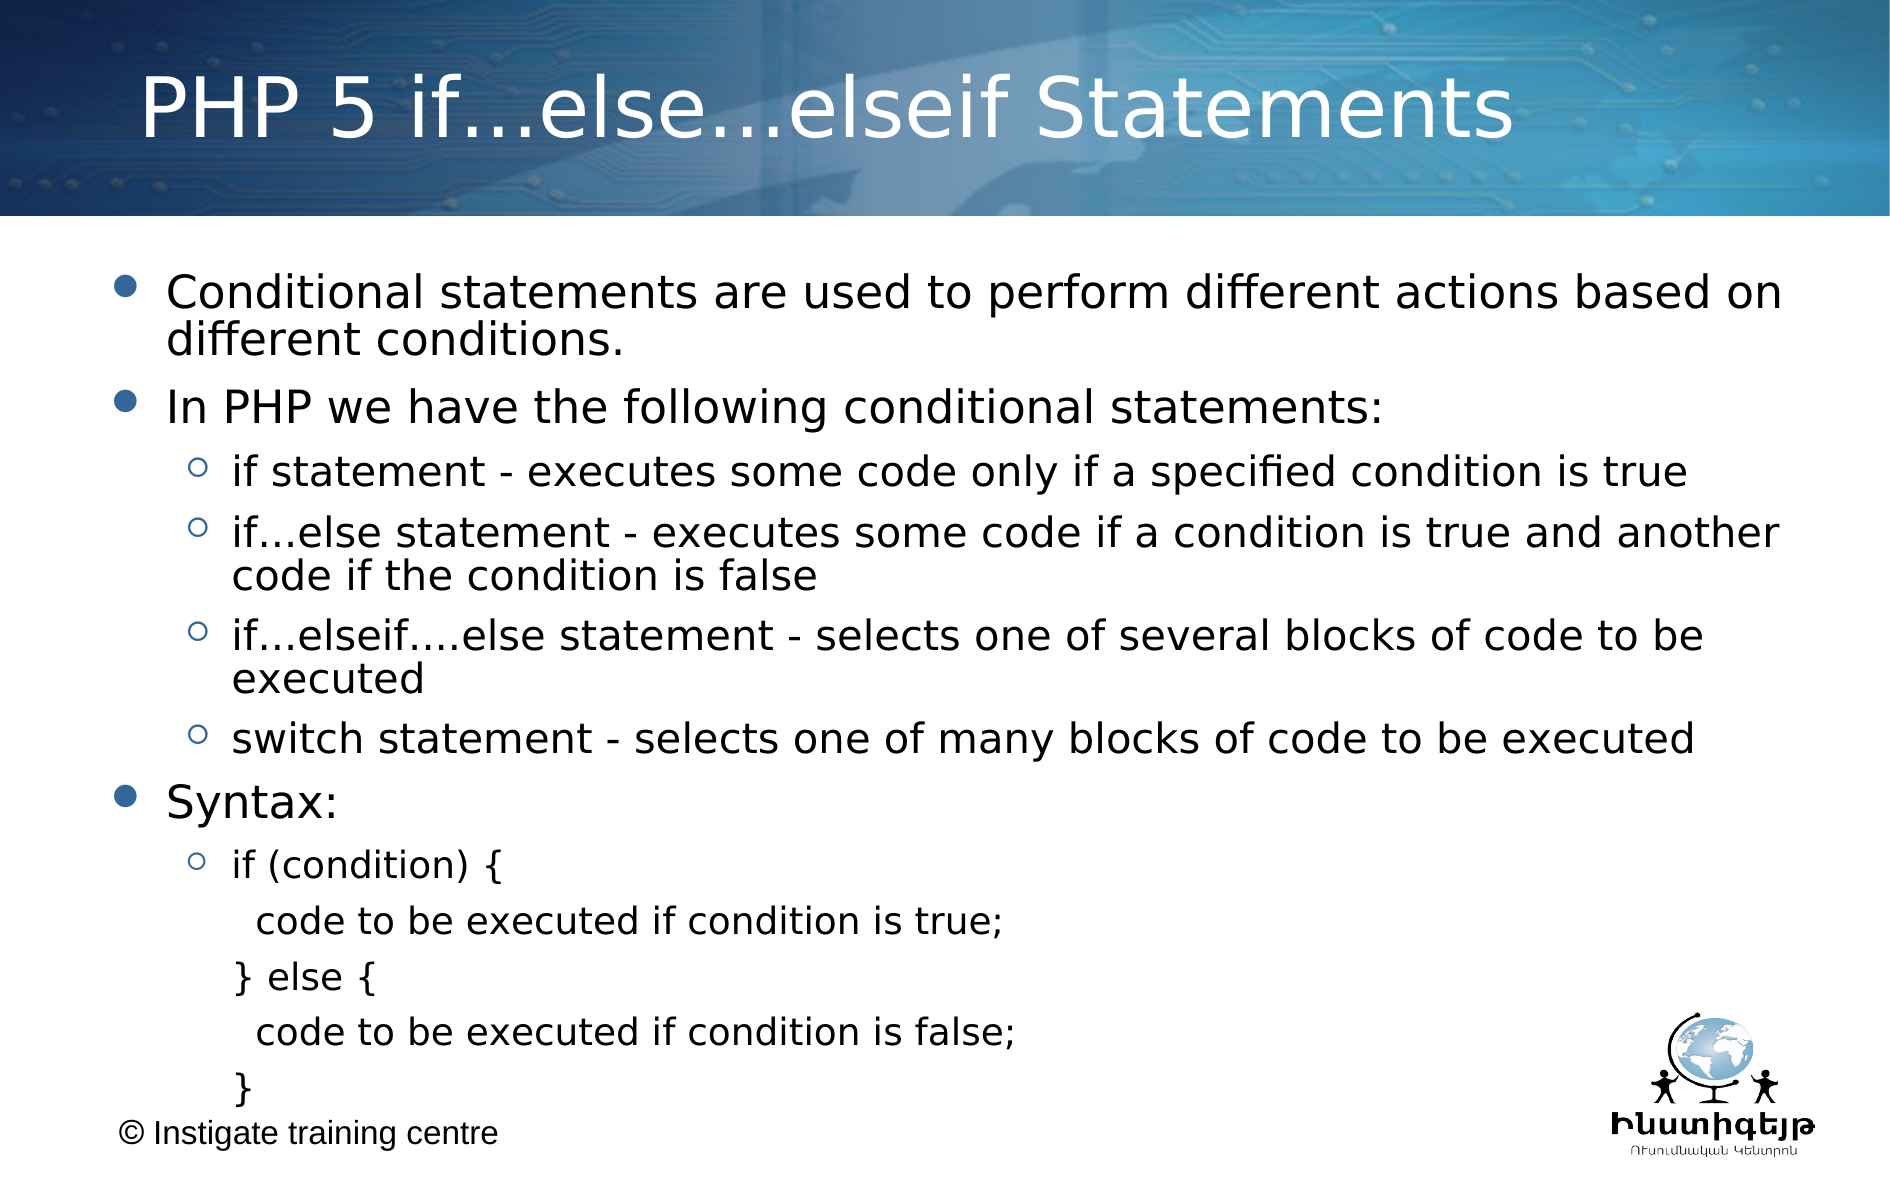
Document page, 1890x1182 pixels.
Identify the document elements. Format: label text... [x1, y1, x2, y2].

picture [1612, 1012, 1815, 1157]
text_box PHP 5 if...else...elseif Statements [138, 82, 1801, 87]
text_box PHP 5 Data Types (cont.) [138, 155, 1801, 161]
list Conditional statements are used to perform different actions based on different conditions. In PHP we have the following conditional statements: if statement - executes some code only if a specified condition is true if...else statement - executes some code if a condition is true and another code if the condition is false if...elseif....else statement - selects one of several blocks of code to be executed switch statement - selects one of many blocks of code to be executed Syntax: if (condition) { code to be executed if condition is true; } else { code to be executed if condition is false; } [110, 270, 1801, 298]
picture [0, 0, 1890, 216]
